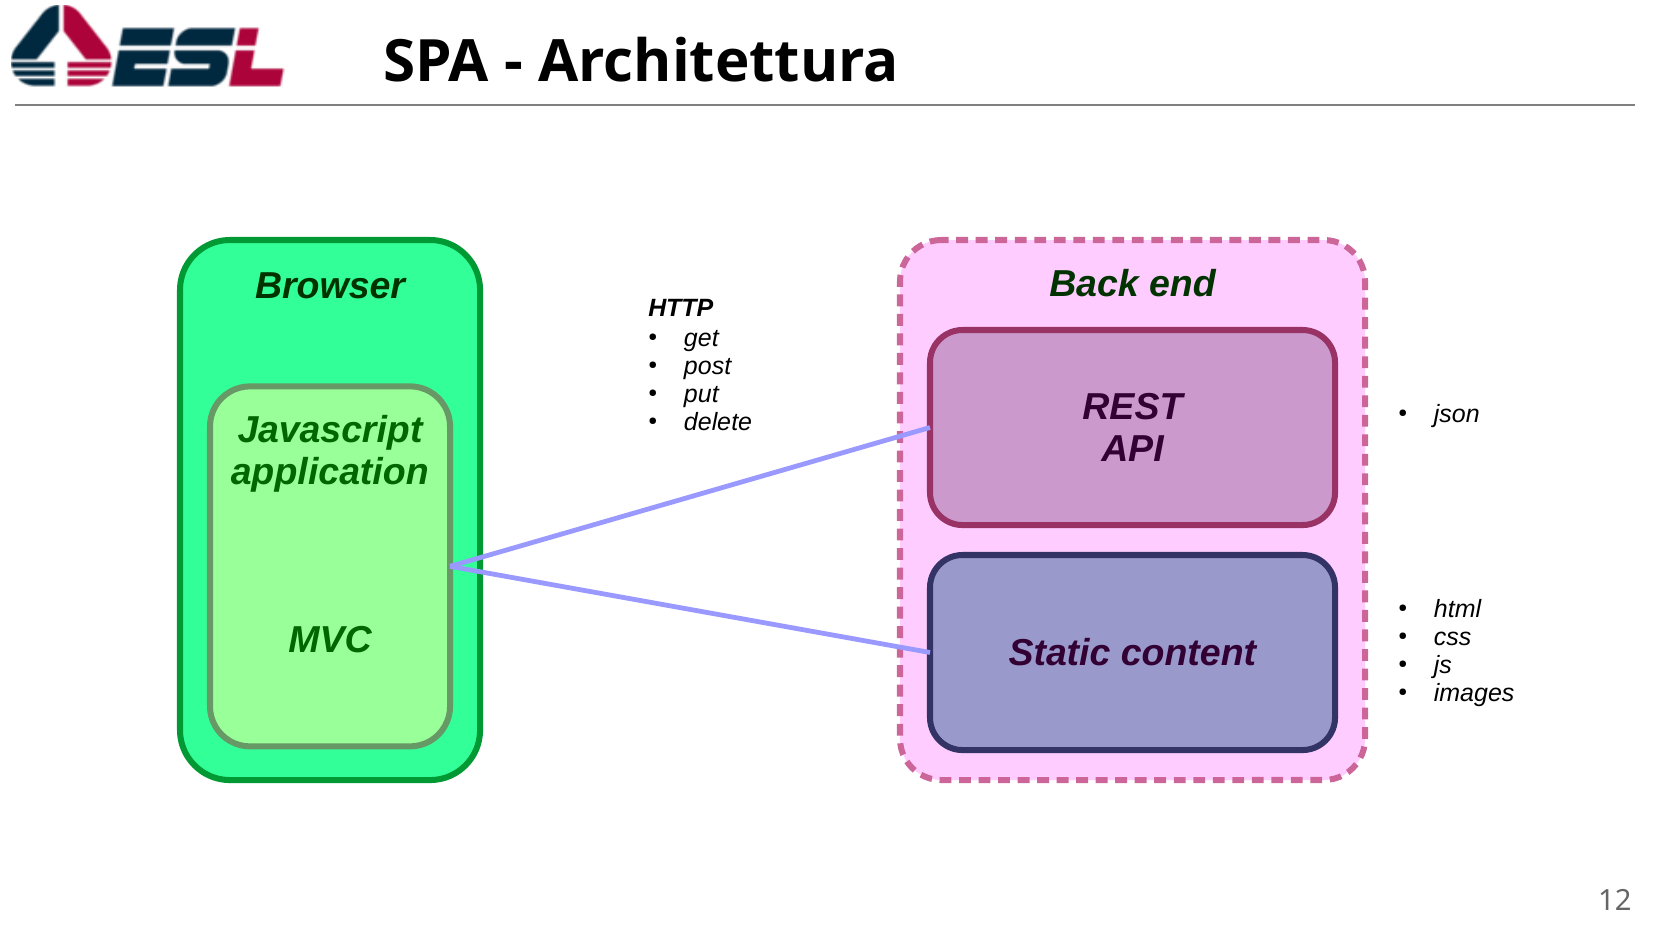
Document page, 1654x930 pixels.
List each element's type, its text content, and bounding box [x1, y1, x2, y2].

text_box Static content [930, 555, 1336, 751]
text_box json [1383, 392, 1564, 436]
text_box get post put delete [633, 330, 814, 443]
text_box html css js images [1383, 587, 1564, 715]
text_box HTTP [633, 286, 814, 330]
text_box REST API [930, 330, 1336, 526]
text_box Back end [900, 240, 1366, 781]
text_box Browser [180, 240, 481, 781]
text_box Javascript application MVC [210, 386, 451, 747]
title SPA - Architettura [335, 0, 1653, 103]
picture [11, 5, 288, 90]
